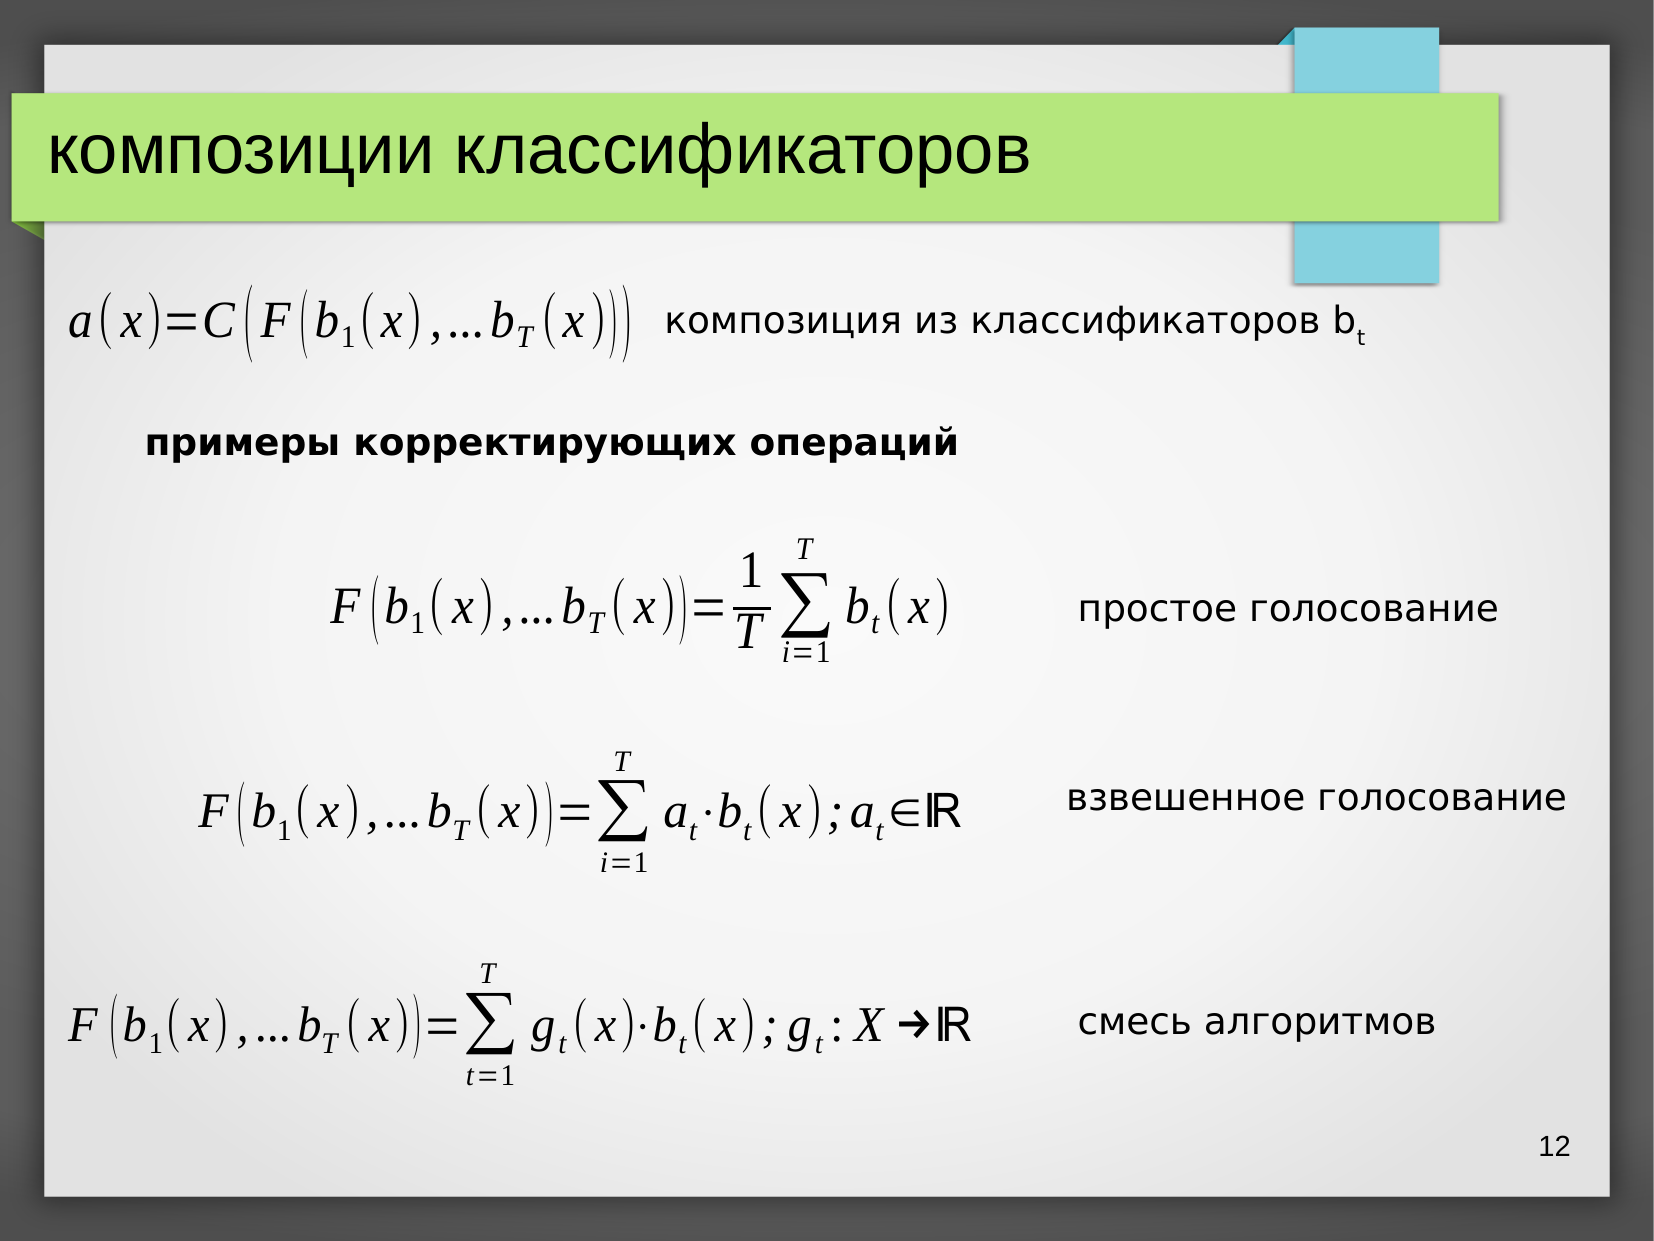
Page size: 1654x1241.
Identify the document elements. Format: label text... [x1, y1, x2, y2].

text_box смесь алгоритмов [1062, 992, 1464, 1051]
chart [322, 537, 957, 674]
text_box примеры корректирующих операций [129, 413, 1300, 485]
chart [60, 282, 638, 367]
chart [59, 956, 979, 1092]
text_box композиция из классификаторов bt [649, 291, 1453, 359]
picture [0, 0, 1654, 1241]
title композиции классификаторов [47, 109, 1501, 189]
text_box взвешенное голосование [1051, 768, 1595, 851]
text_box простое голосование [1062, 579, 1560, 638]
chart [188, 744, 971, 880]
